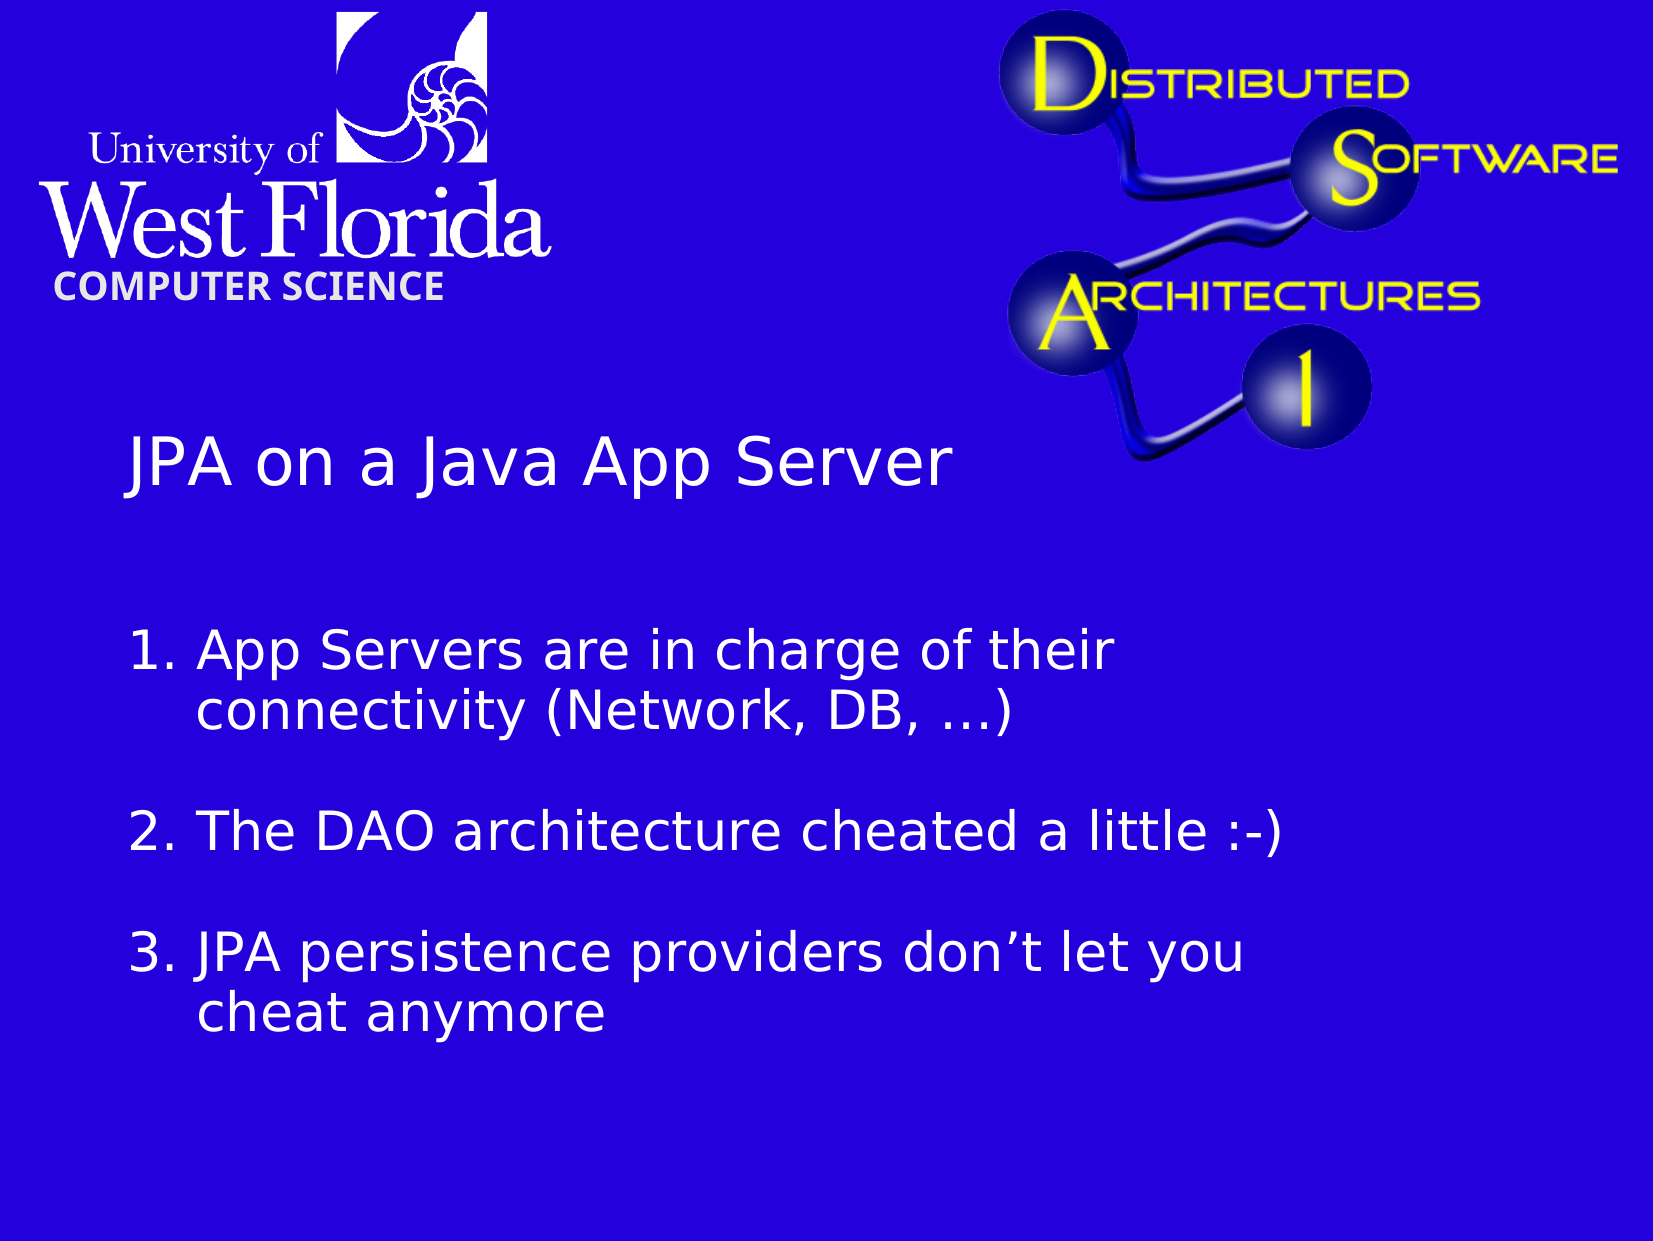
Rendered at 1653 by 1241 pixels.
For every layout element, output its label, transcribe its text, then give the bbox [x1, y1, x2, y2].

text_box JPA on a Java App Server 1. App Servers are in charge of their connectivity (Network, DB, …) 2. The DAO architecture cheated a little :-) 3. JPA persistence providers don’t let you cheat anymore [112, 418, 1388, 1173]
picture [37, 0, 559, 262]
text_box COMPUTER SCIENCE [37, 262, 563, 316]
picture [910, 0, 1653, 506]
